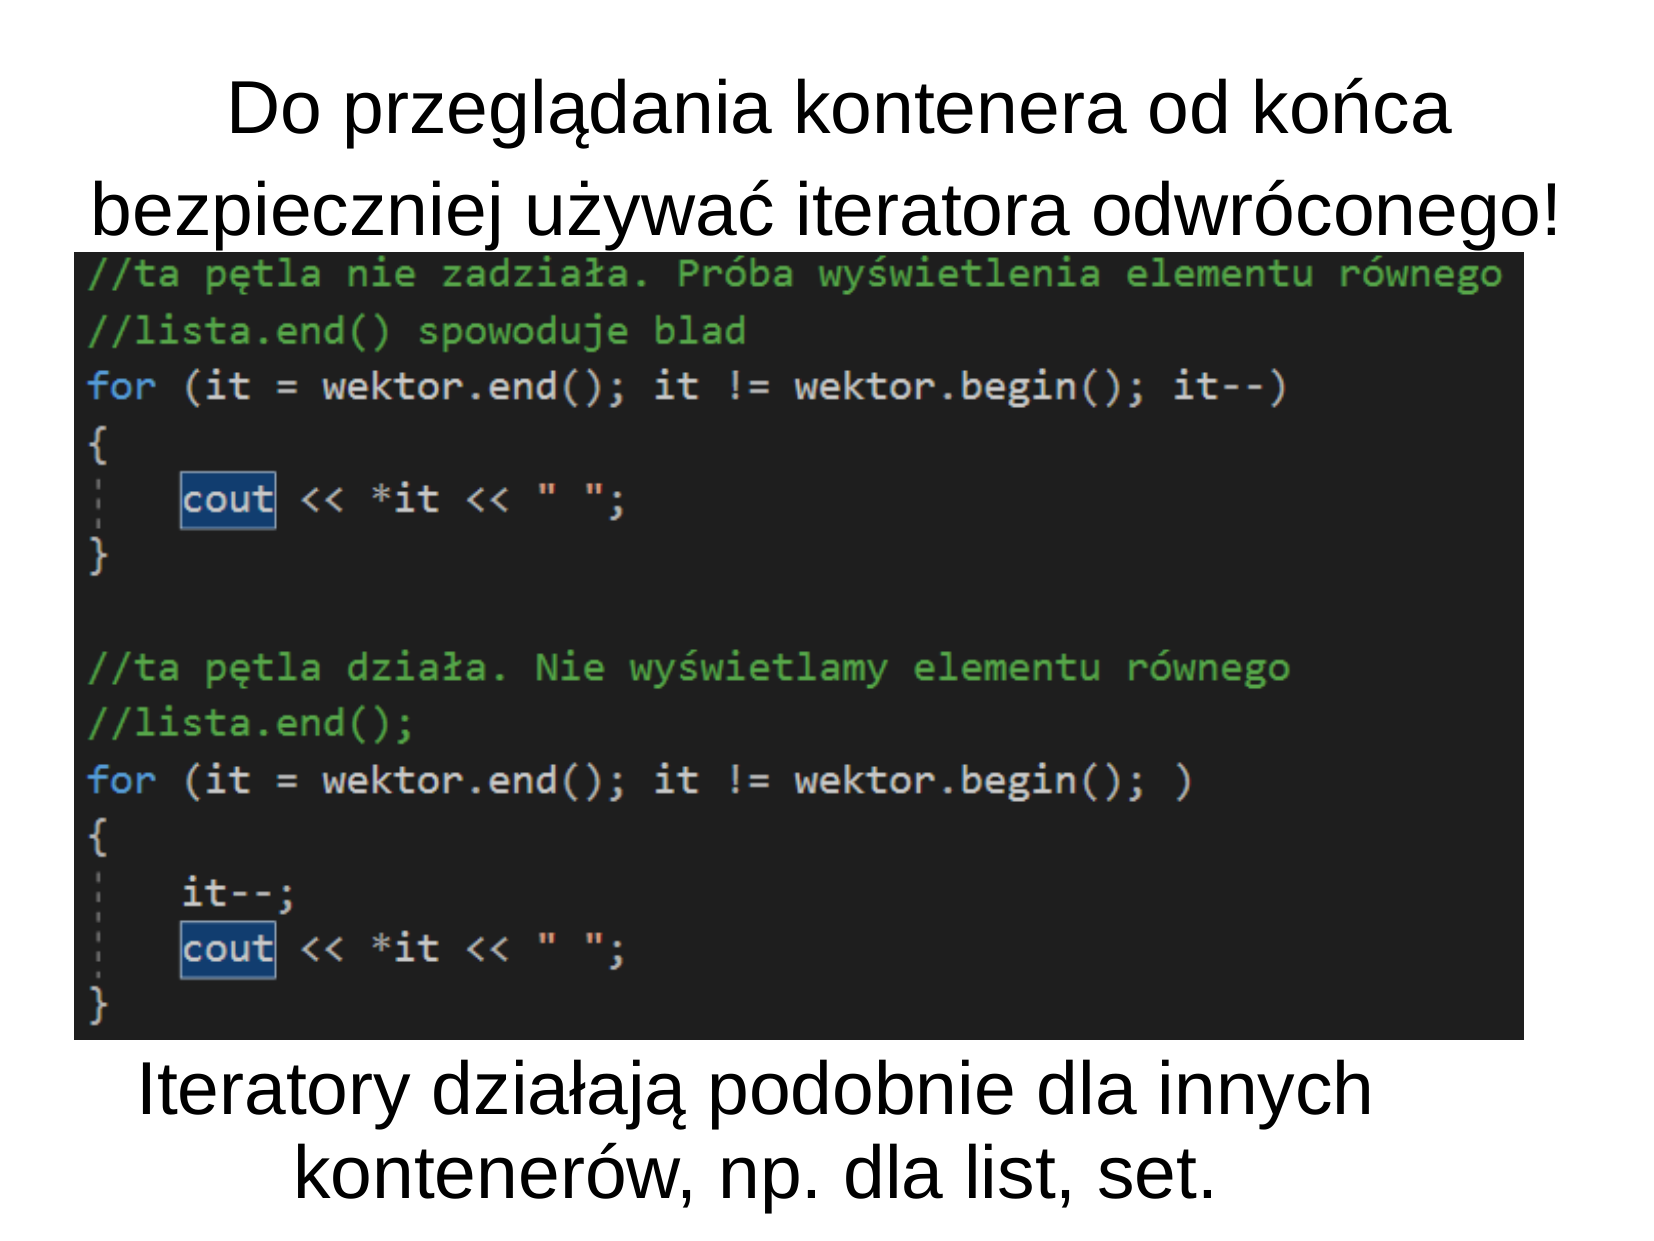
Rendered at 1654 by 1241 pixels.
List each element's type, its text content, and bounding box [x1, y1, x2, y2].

title Iteratory działają podobnie dla innych kontenerów, np. dla list, set. [11, 1031, 1500, 1229]
picture [74, 252, 1524, 1040]
title Do przeglądania kontenera od końca bezpieczniej używać iteratora odwróconego! [82, 49, 1571, 257]
